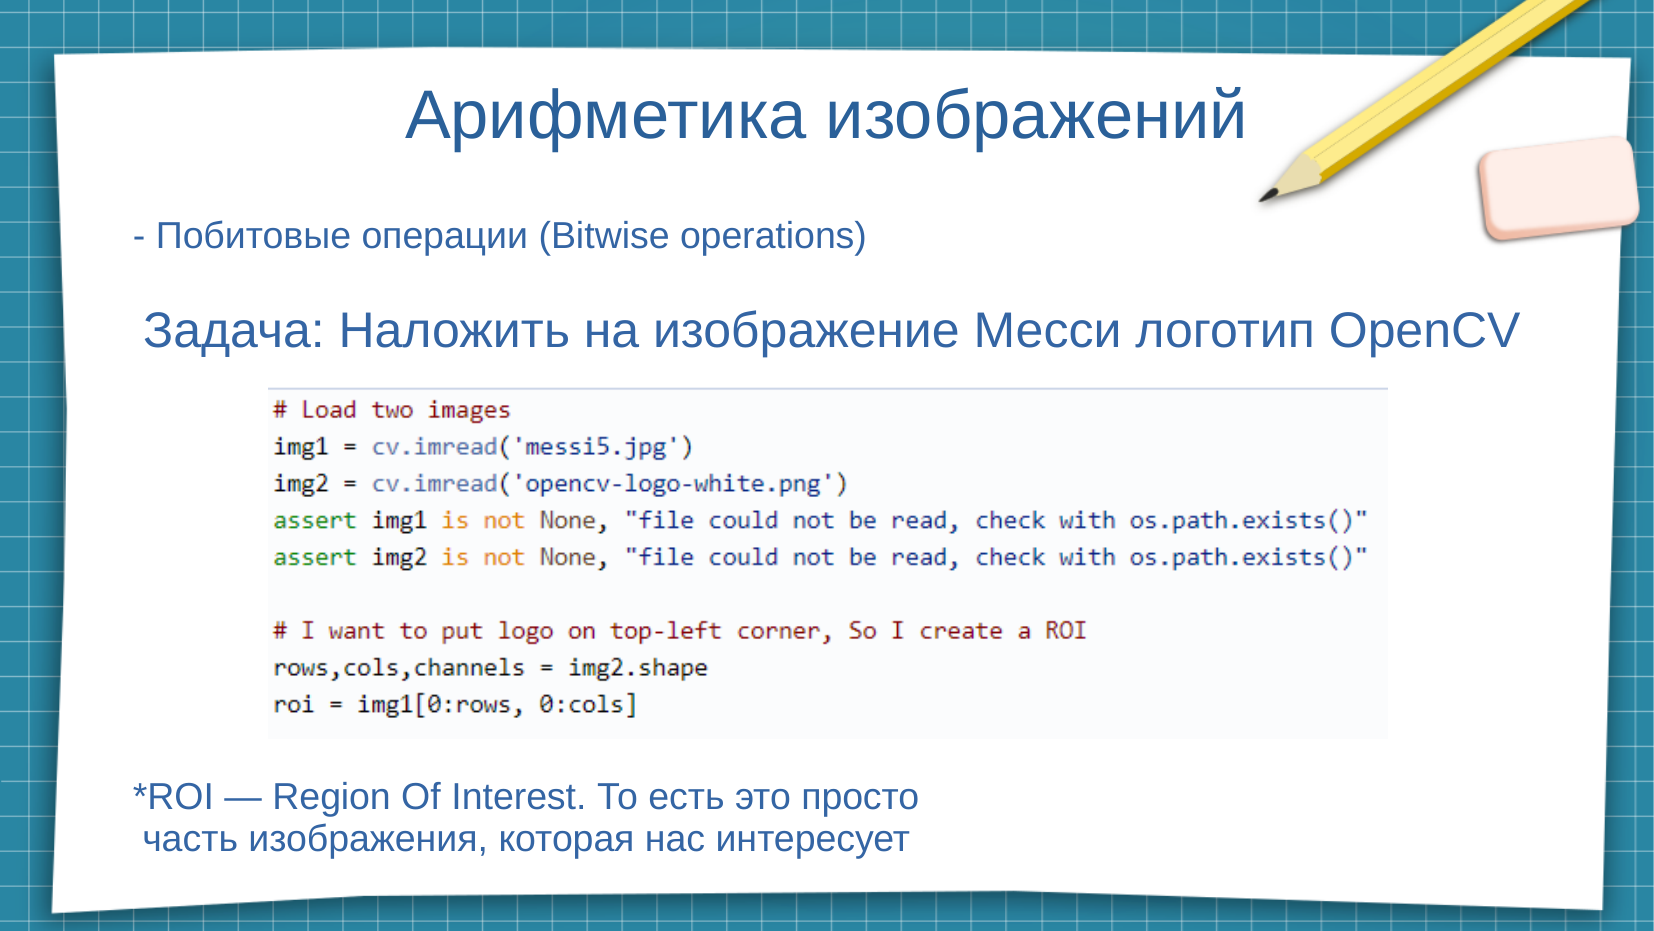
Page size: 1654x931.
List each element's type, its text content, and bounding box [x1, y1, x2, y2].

text_box - Побитовые операции (Bitwise operations) [118, 206, 884, 264]
title Арифметика изображений [82, 37, 1571, 193]
text_box *ROI — Region Of Interest. То есть это просто часть изображения, которая нас интересует [118, 767, 1004, 909]
text_box Задача: Наложить на изображение Месси логотип OpenCV [128, 295, 1536, 366]
picture [0, 0, 1654, 931]
